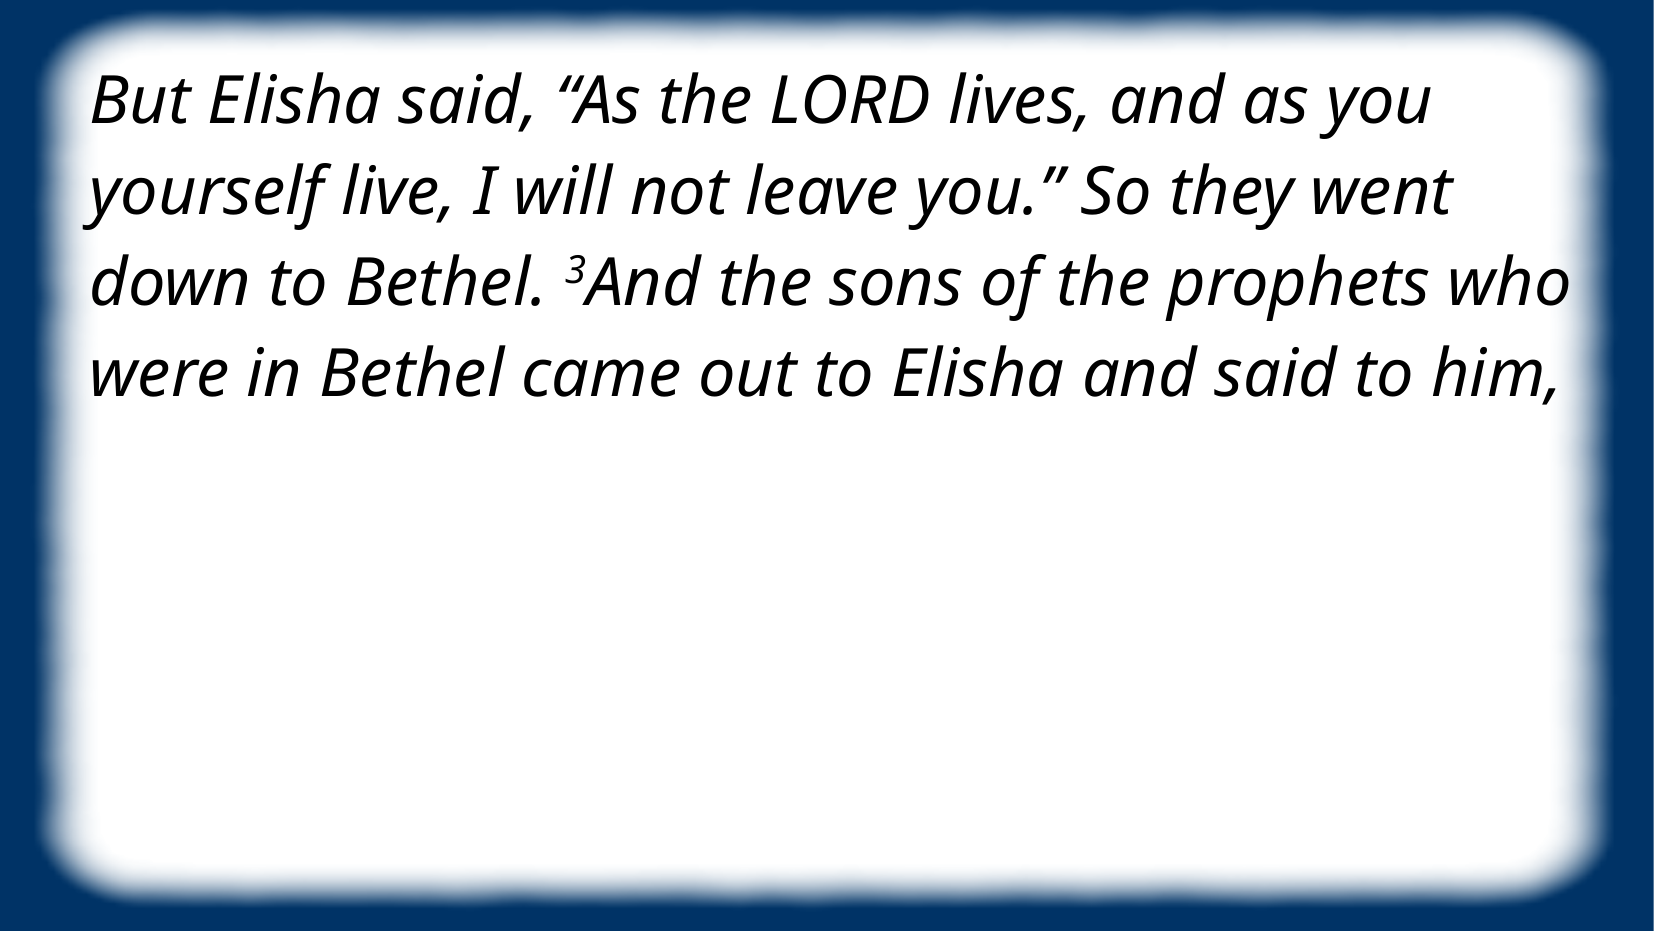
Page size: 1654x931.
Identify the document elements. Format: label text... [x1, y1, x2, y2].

picture [0, 0, 1654, 931]
text_box But Elisha said, “As the LORD lives, and as you yourself live, I will not leave you.” So they went down to Bethel. 3And the sons of the prophets who were in Bethel came out to Elisha and said to him, [75, 45, 1591, 504]
